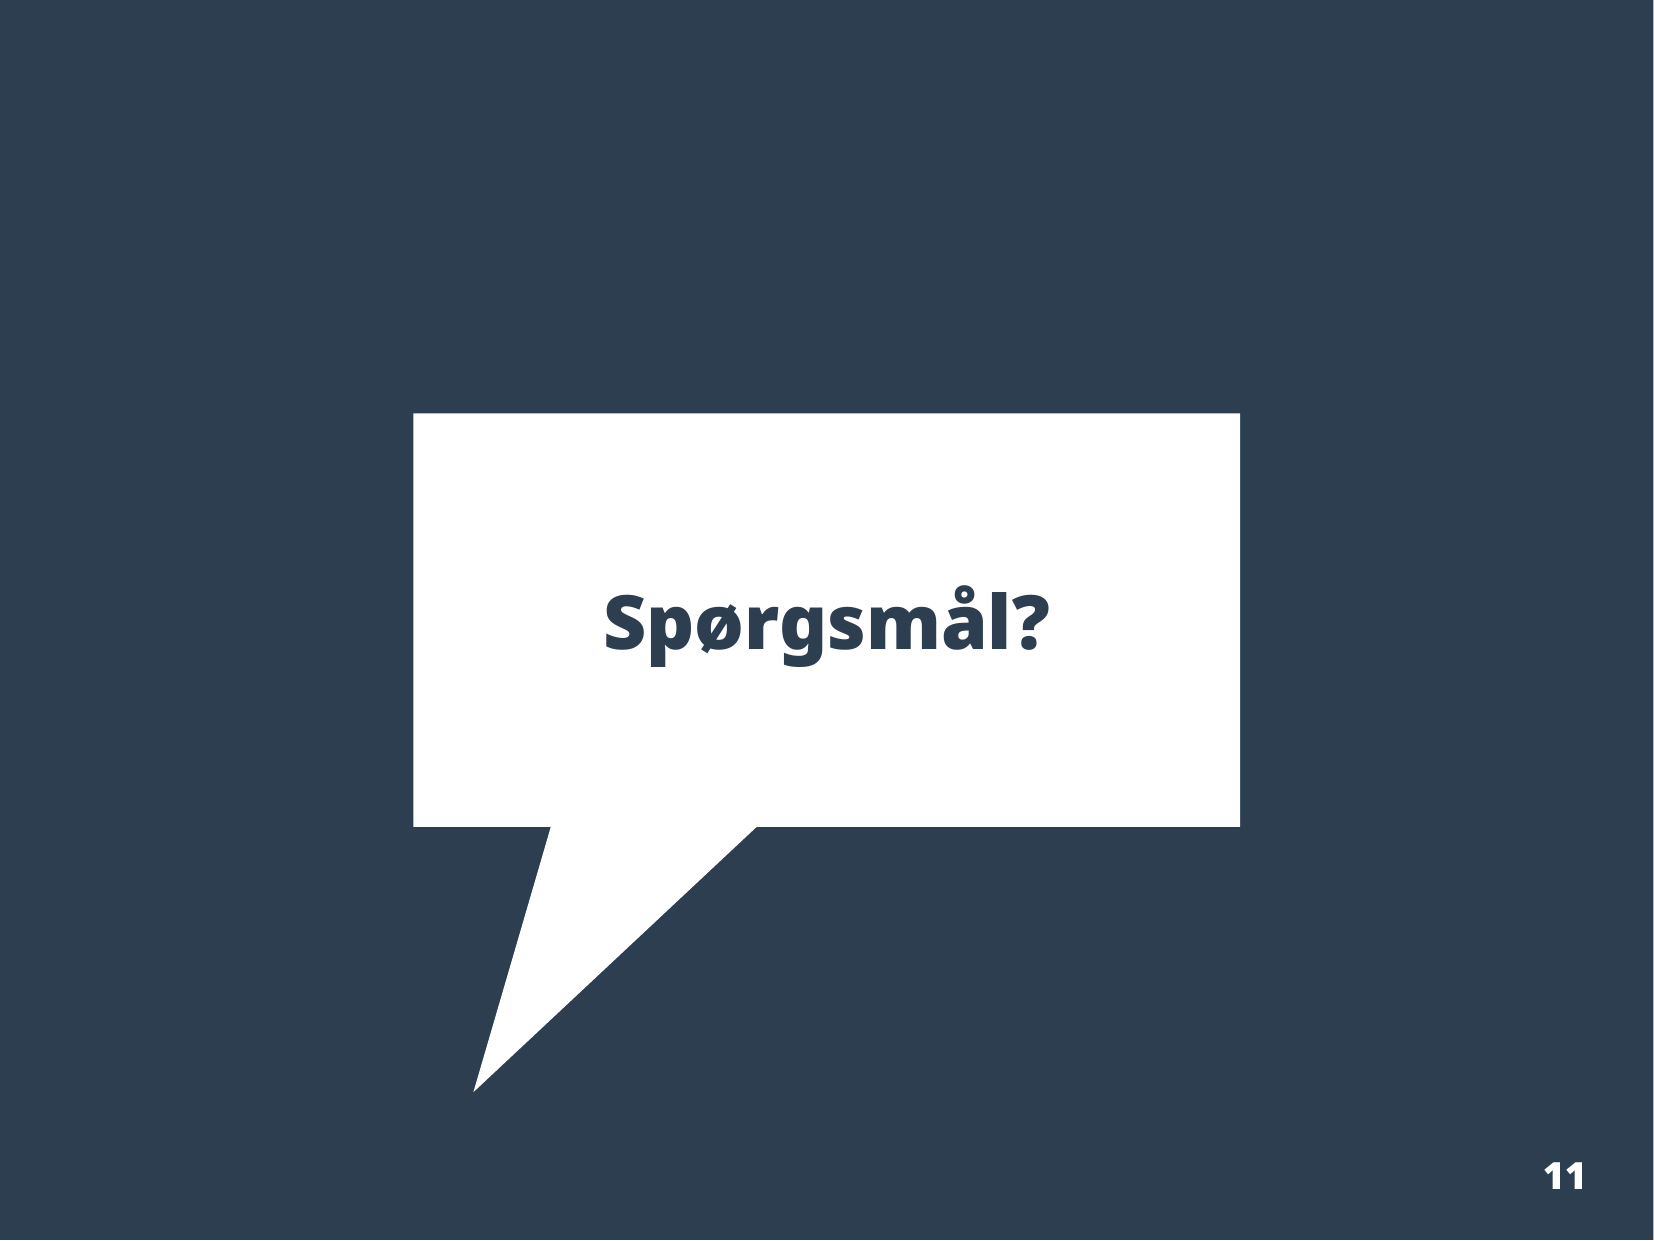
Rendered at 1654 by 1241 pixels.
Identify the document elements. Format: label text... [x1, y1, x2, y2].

title Spørgsmål? [442, 442, 1211, 798]
